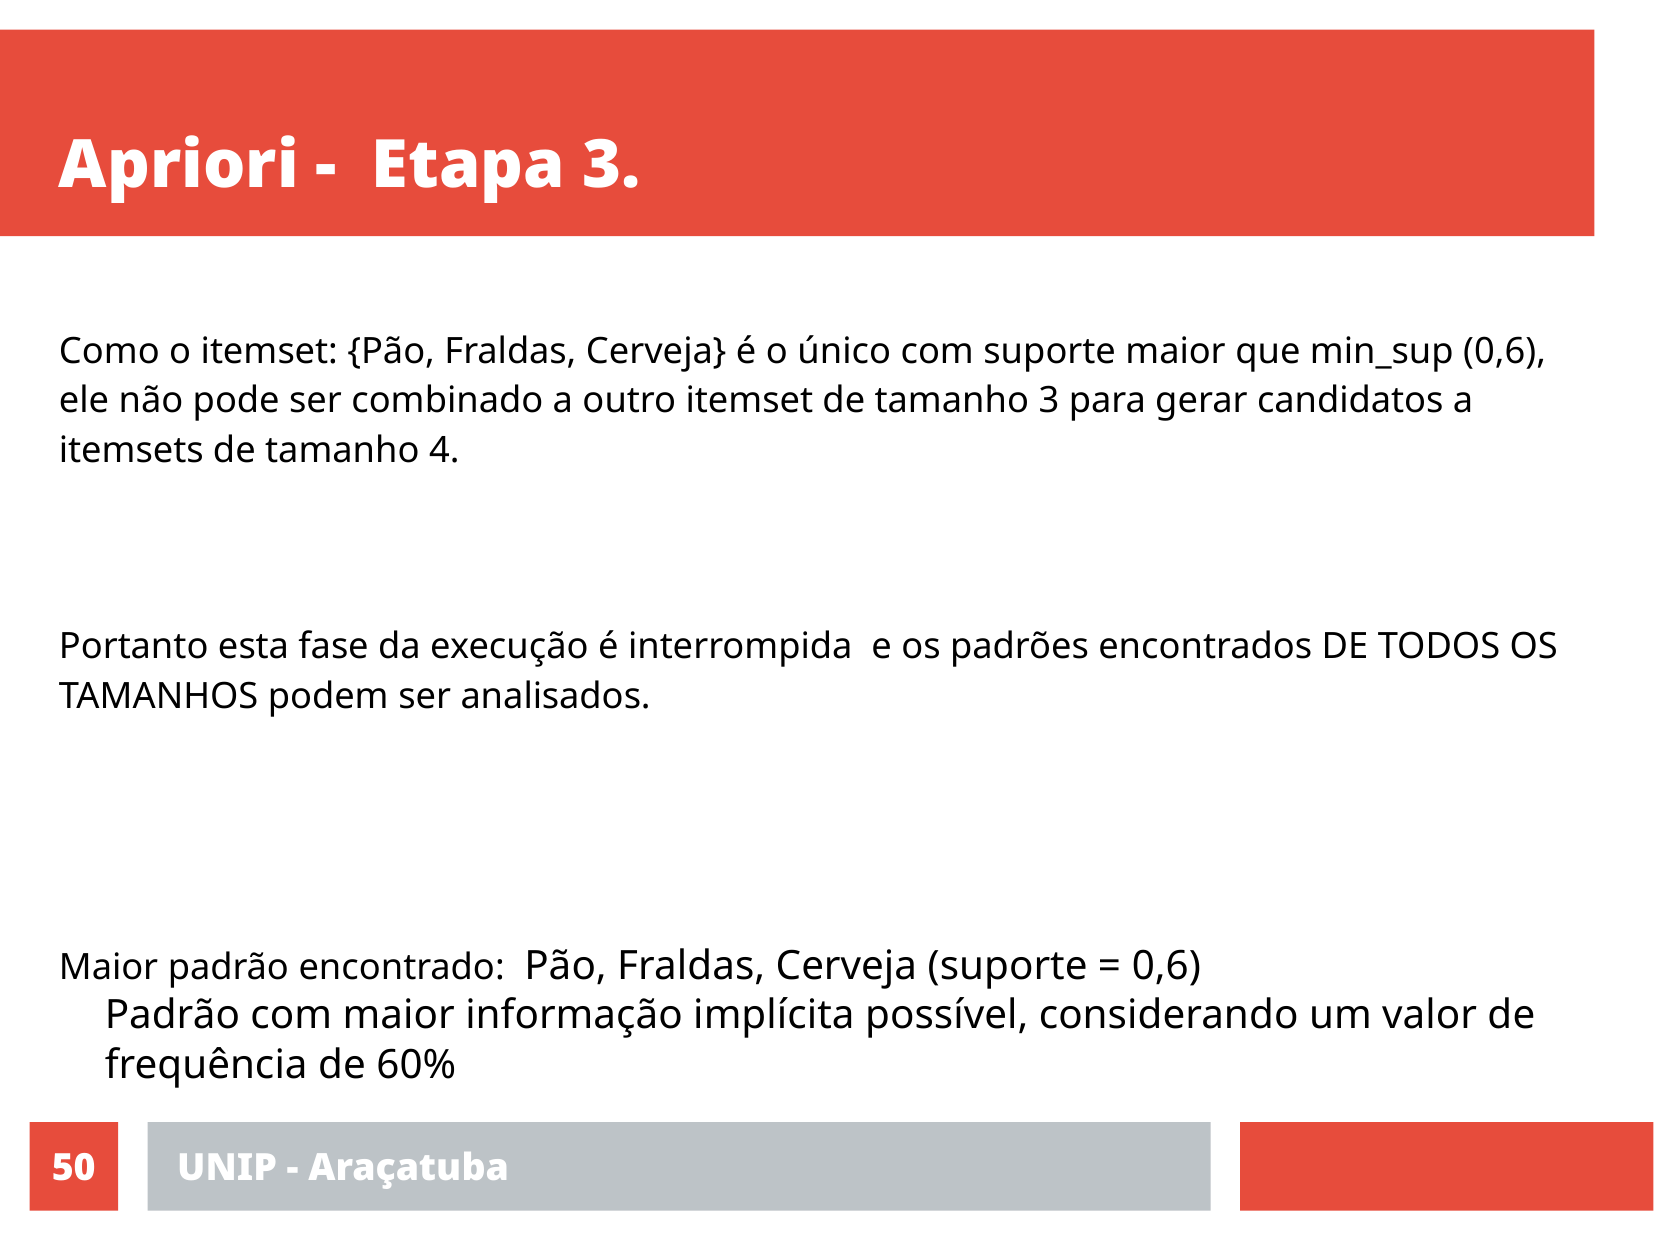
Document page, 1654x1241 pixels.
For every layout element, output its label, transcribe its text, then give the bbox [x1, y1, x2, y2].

title Apriori - Etapa 3. [59, 59, 1595, 207]
list Como o itemset: {Pão, Fraldas, Cerveja} é o único com suporte maior que min_sup (0,6), ele não pode ser combinado a outro itemset de tamanho 3 para gerar candidatos a itemsets de tamanho 4. Portanto esta fase da execução é interrompida e os padrões encontrados DE TODOS OS TAMANHOS podem ser analisados. Maior padrão encontrado: Pão, Fraldas, Cerveja (suporte = 0,6) Padrão com maior informação implícita possível, considerando um valor de frequência de 60% [59, 324, 1565, 1093]
